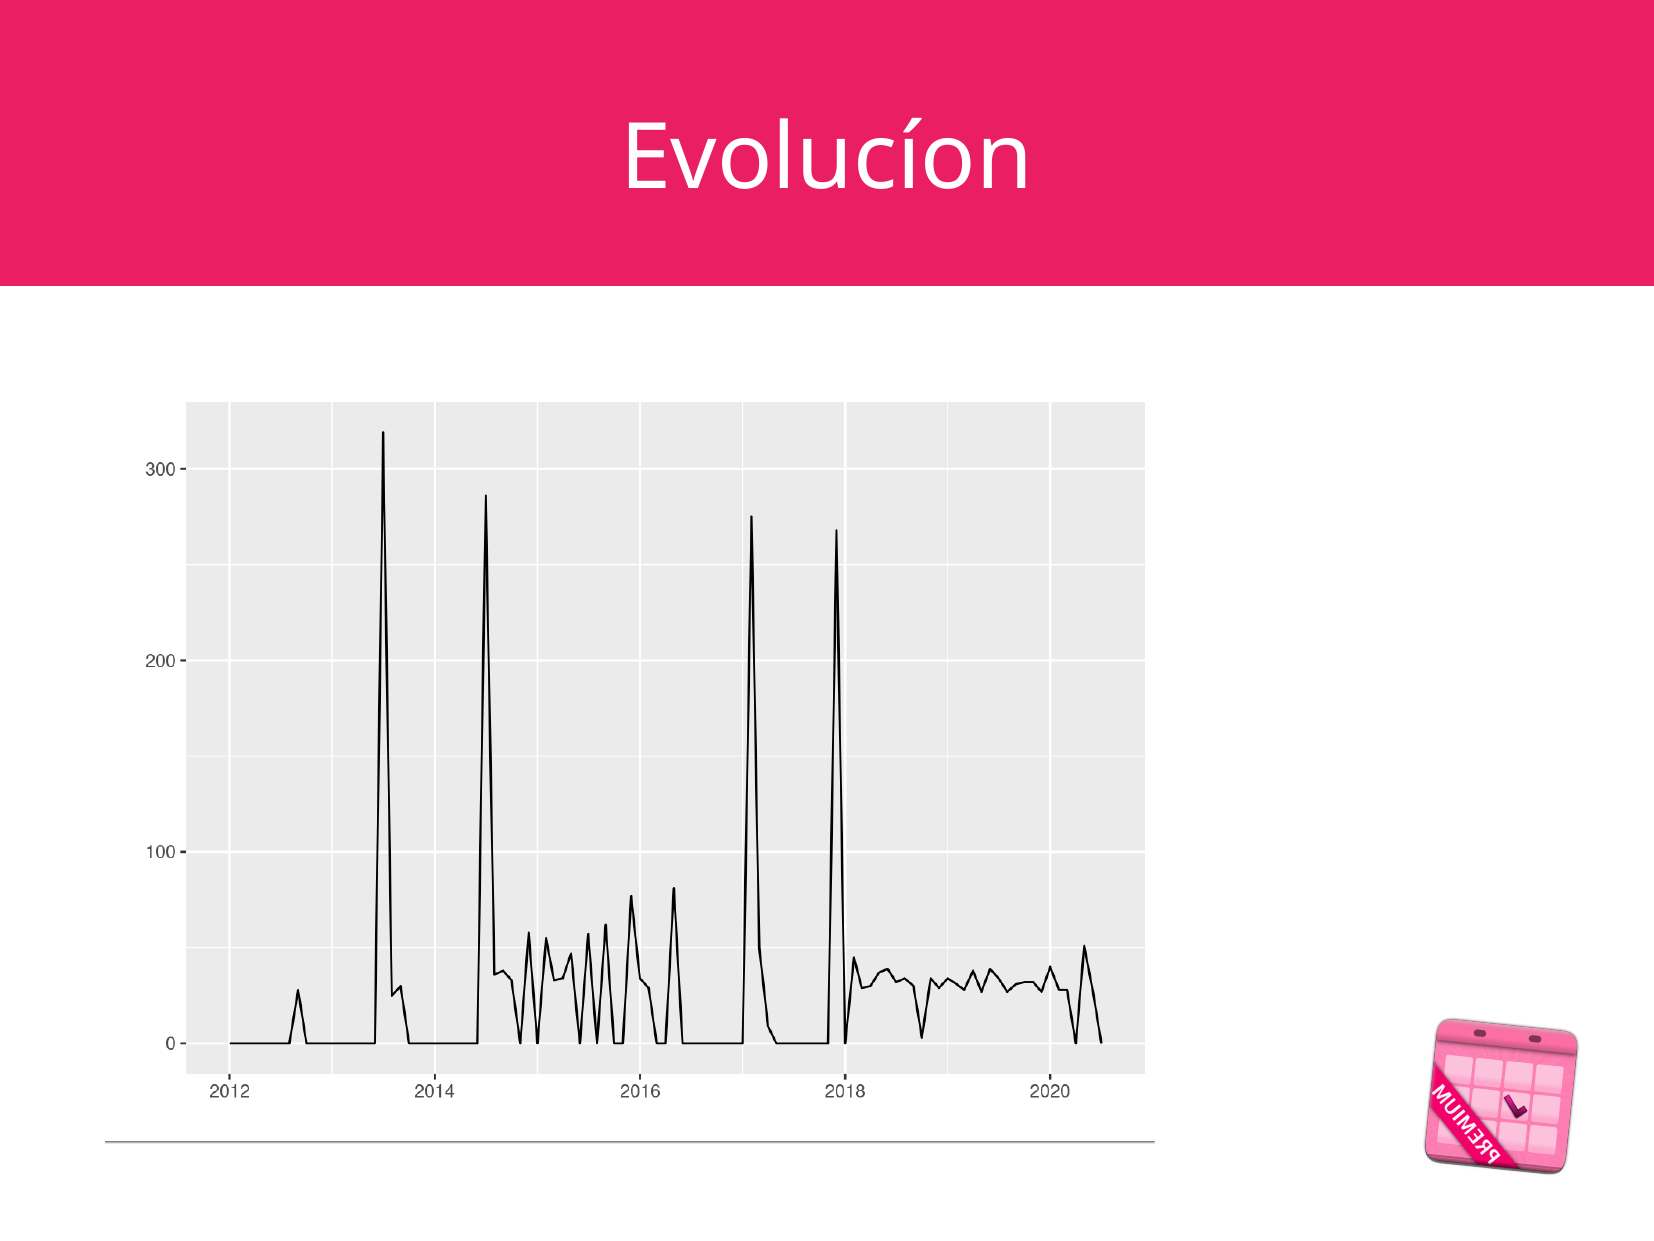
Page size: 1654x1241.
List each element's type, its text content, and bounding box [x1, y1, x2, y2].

title Evolucíon [82, 49, 1571, 257]
picture [1410, 1004, 1592, 1187]
picture [105, 390, 1156, 1141]
